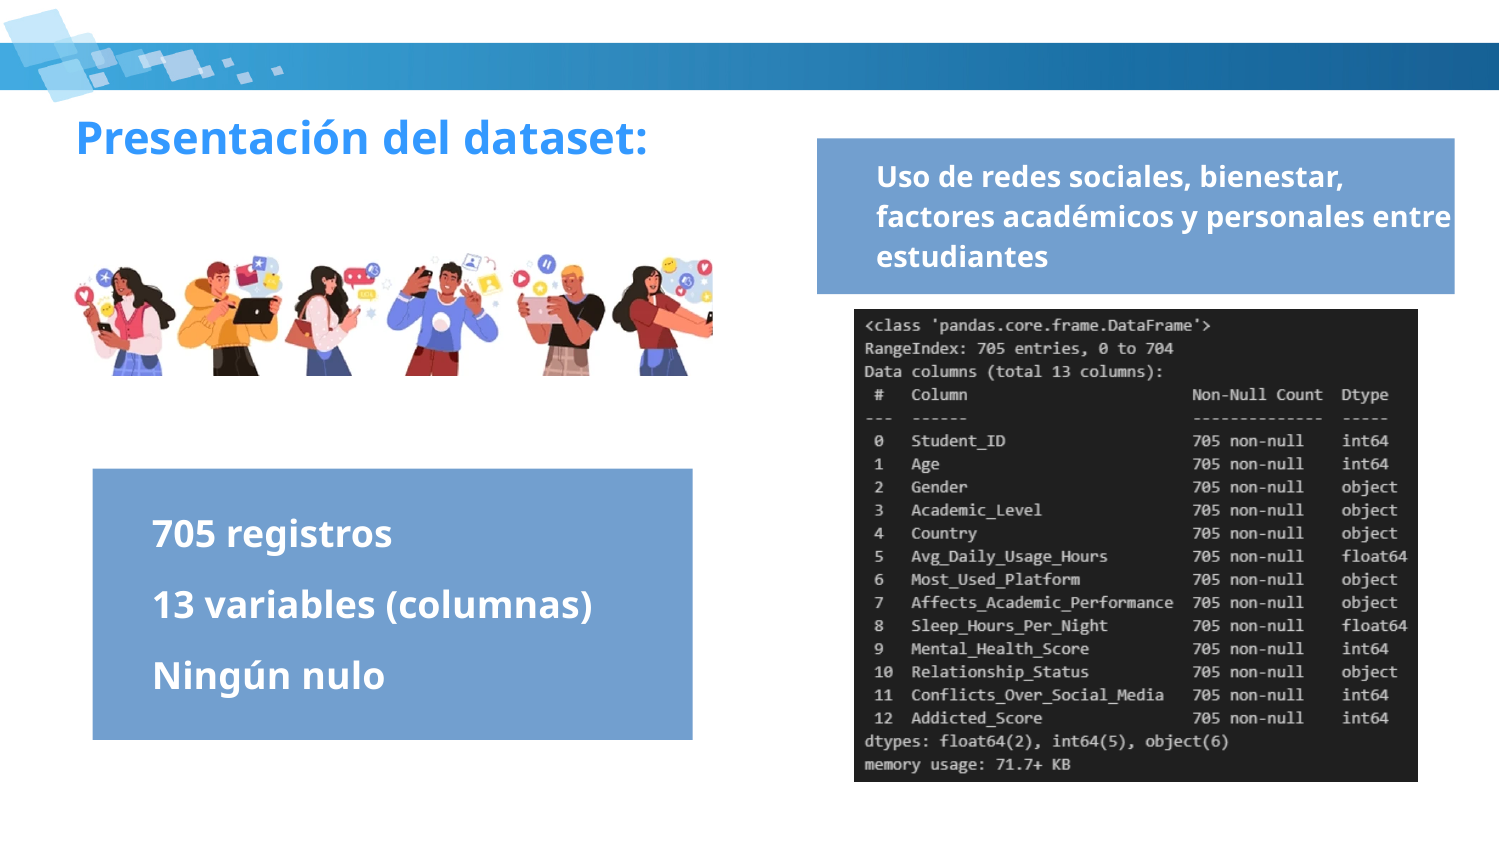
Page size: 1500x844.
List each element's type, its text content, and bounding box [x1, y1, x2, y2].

title Presentación del dataset: [75, 71, 1425, 203]
picture [0, 0, 1499, 842]
list 705 registros 13 variables (columnas) Ningún nulo [92, 468, 693, 740]
list Uso de redes sociales, bienestar, factores académicos y personales entre estudiantes [817, 138, 1455, 295]
